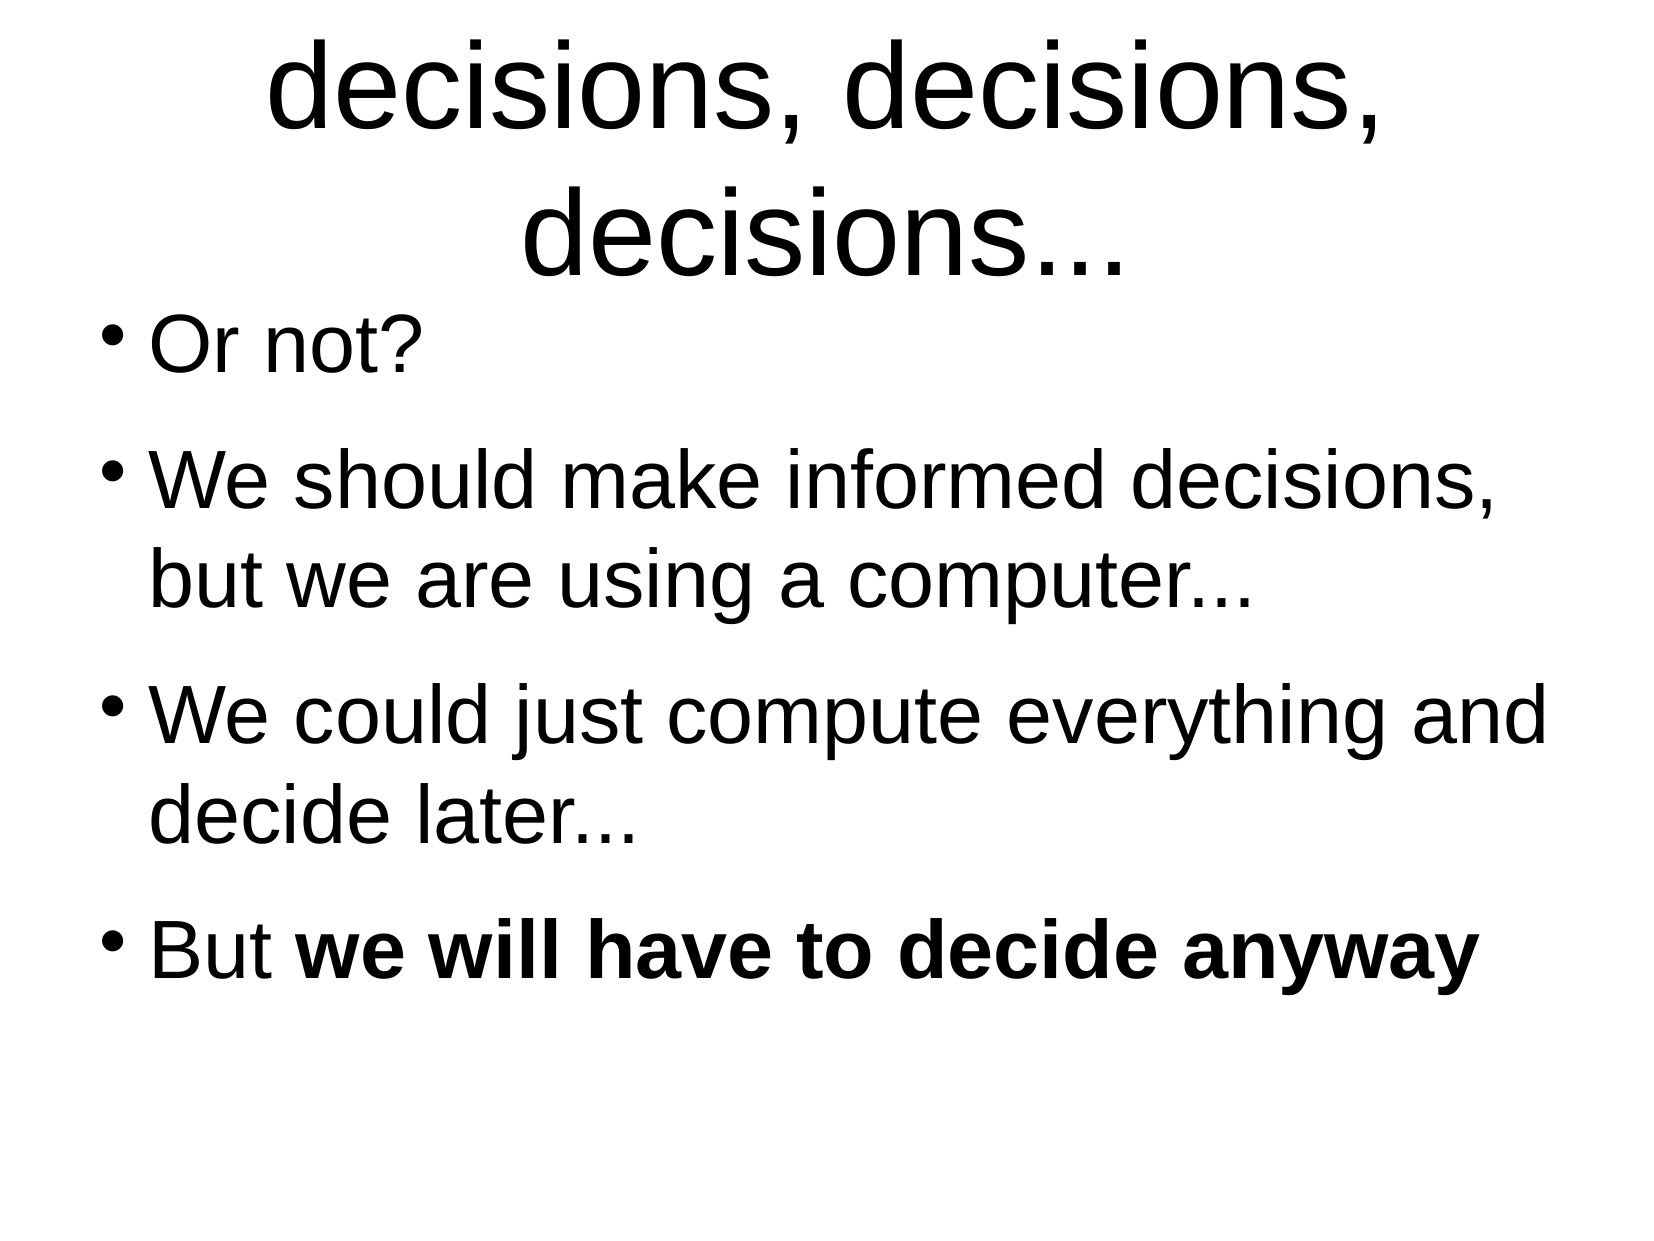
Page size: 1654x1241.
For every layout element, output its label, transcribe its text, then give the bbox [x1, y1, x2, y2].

text_box decisions, decisions, decisions... [82, 16, 1571, 290]
text_box Or not? We should make informed decisions, but we are using a computer... We could just compute everything and decide later... But we will have to decide anyway [82, 290, 1571, 1010]
